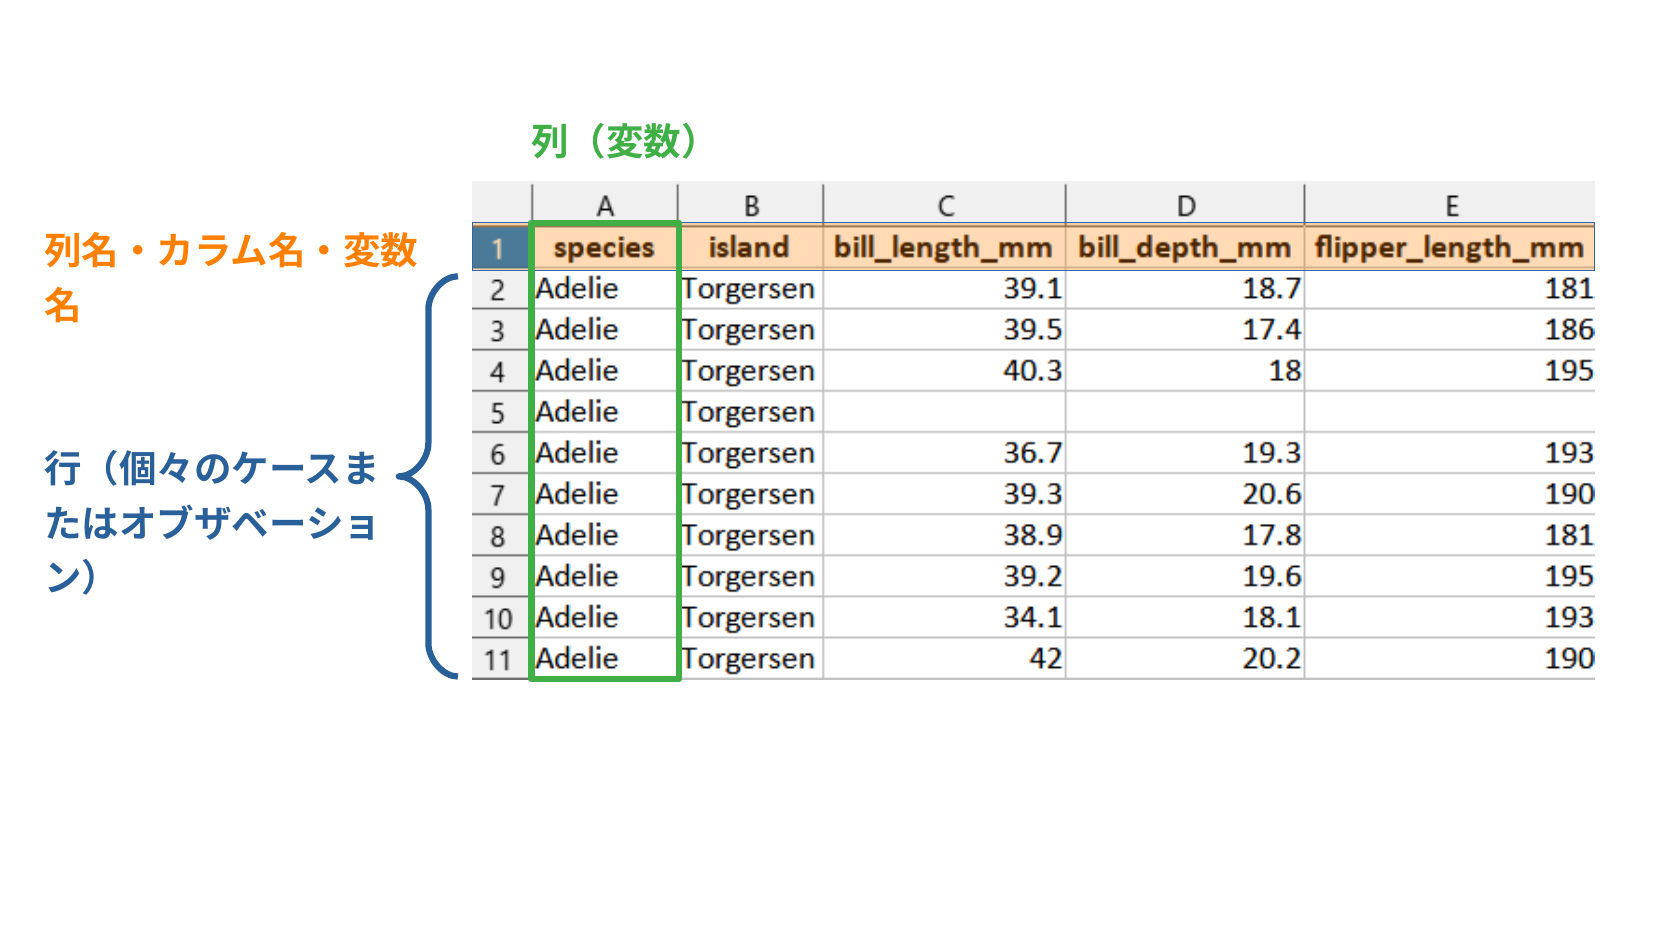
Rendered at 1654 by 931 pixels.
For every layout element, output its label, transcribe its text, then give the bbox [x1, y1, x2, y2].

text_box [535, 226, 676, 271]
text_box 列（変数） [516, 104, 798, 215]
picture [535, 271, 676, 676]
text_box 列名・カラム名・変数名 [432, 287, 443, 324]
text_box 列名・カラム名・変数名 [29, 214, 443, 324]
picture [472, 181, 1595, 222]
text_box [682, 222, 1595, 271]
picture [682, 271, 1595, 680]
text_box 行（個々のケースまたはオブザベーション） [29, 432, 414, 590]
picture [472, 271, 528, 680]
text_box [472, 222, 528, 271]
